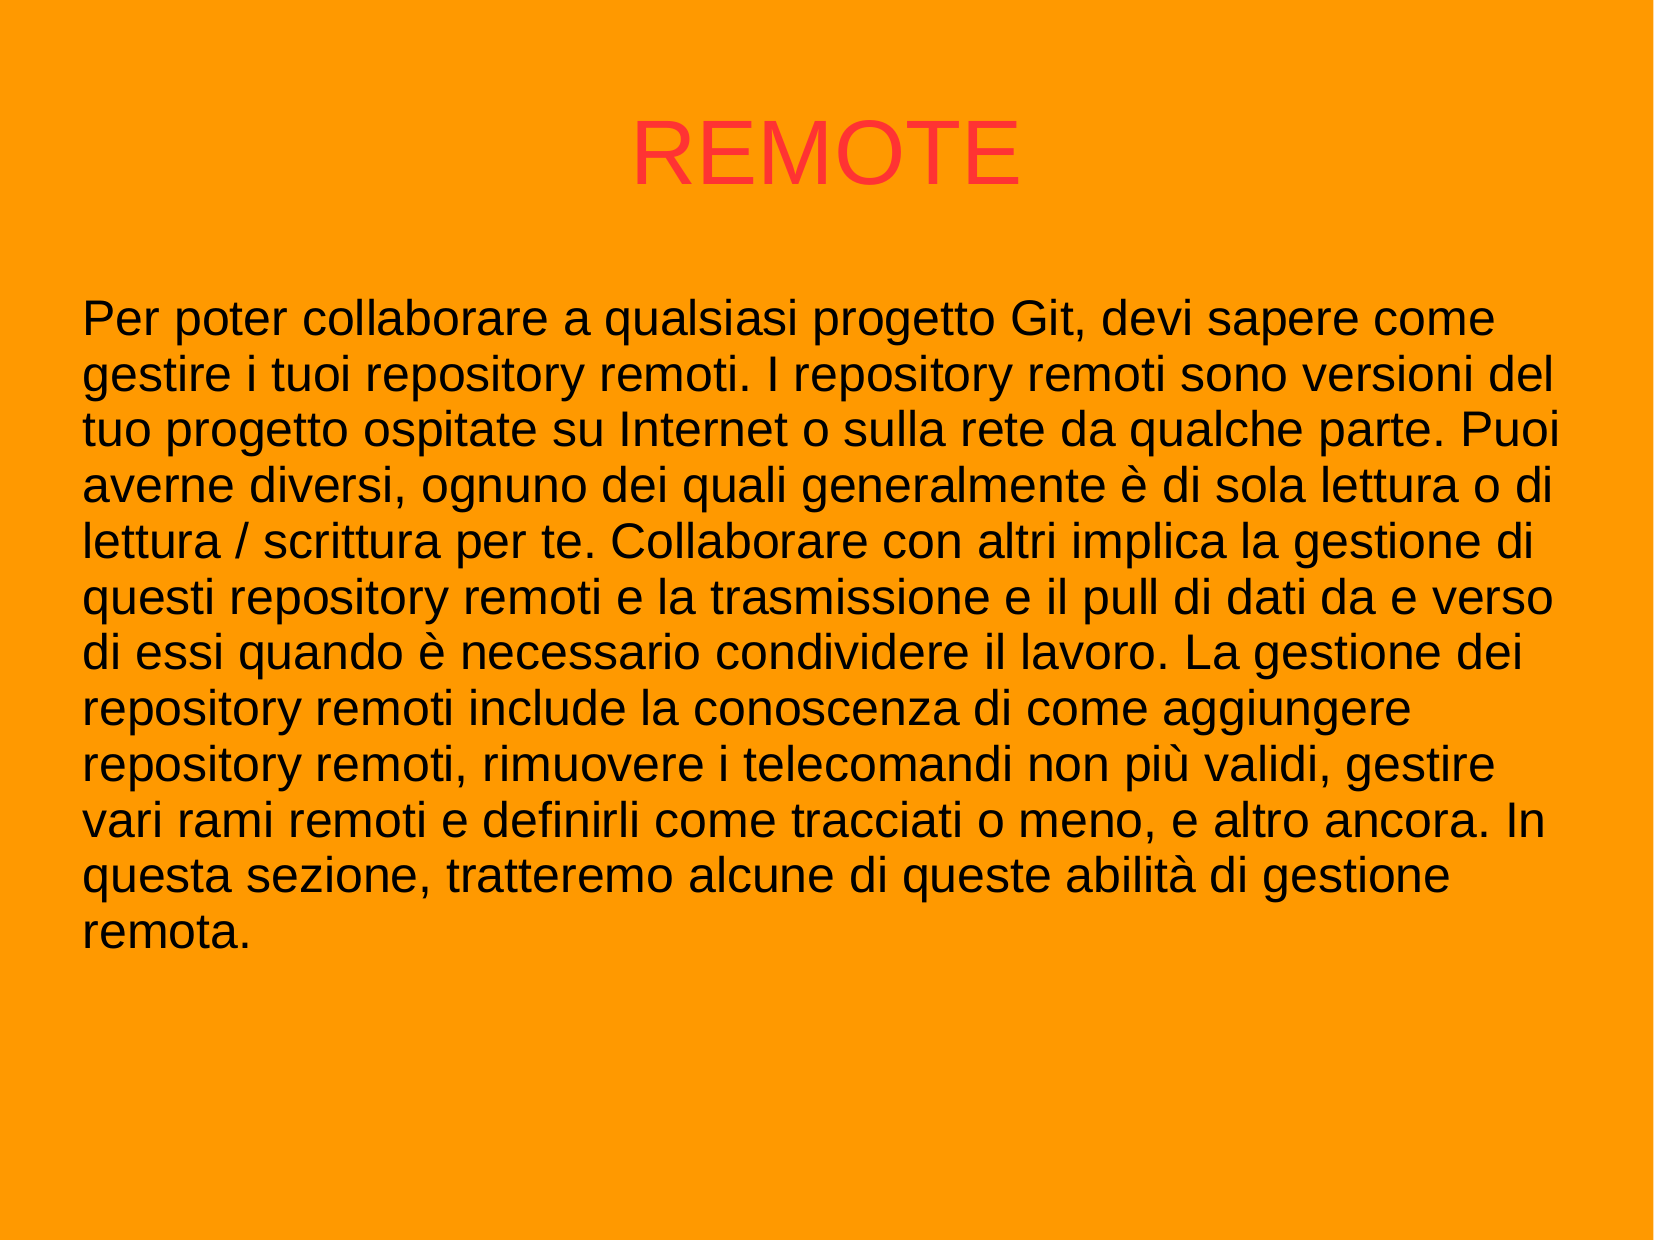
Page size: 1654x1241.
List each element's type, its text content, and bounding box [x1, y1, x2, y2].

title REMOTE [82, 49, 1571, 257]
list Per poter collaborare a qualsiasi progetto Git, devi sapere come gestire i tuoi repository remoti. I repository remoti sono versioni del tuo progetto ospitate su Internet o sulla rete da qualche parte. Puoi averne diversi, ognuno dei quali generalmente è di sola lettura o di lettura / scrittura per te. Collaborare con altri implica la gestione di questi repository remoti e la trasmissione e il pull di dati da e verso di essi quando è necessario condividere il lavoro. La gestione dei repository remoti include la conoscenza di come aggiungere repository remoti, rimuovere i telecomandi non più validi, gestire vari rami remoti e definirli come tracciati o meno, e altro ancora. In questa sezione, tratteremo alcune di queste abilità di gestione remota. [82, 290, 1571, 1167]
